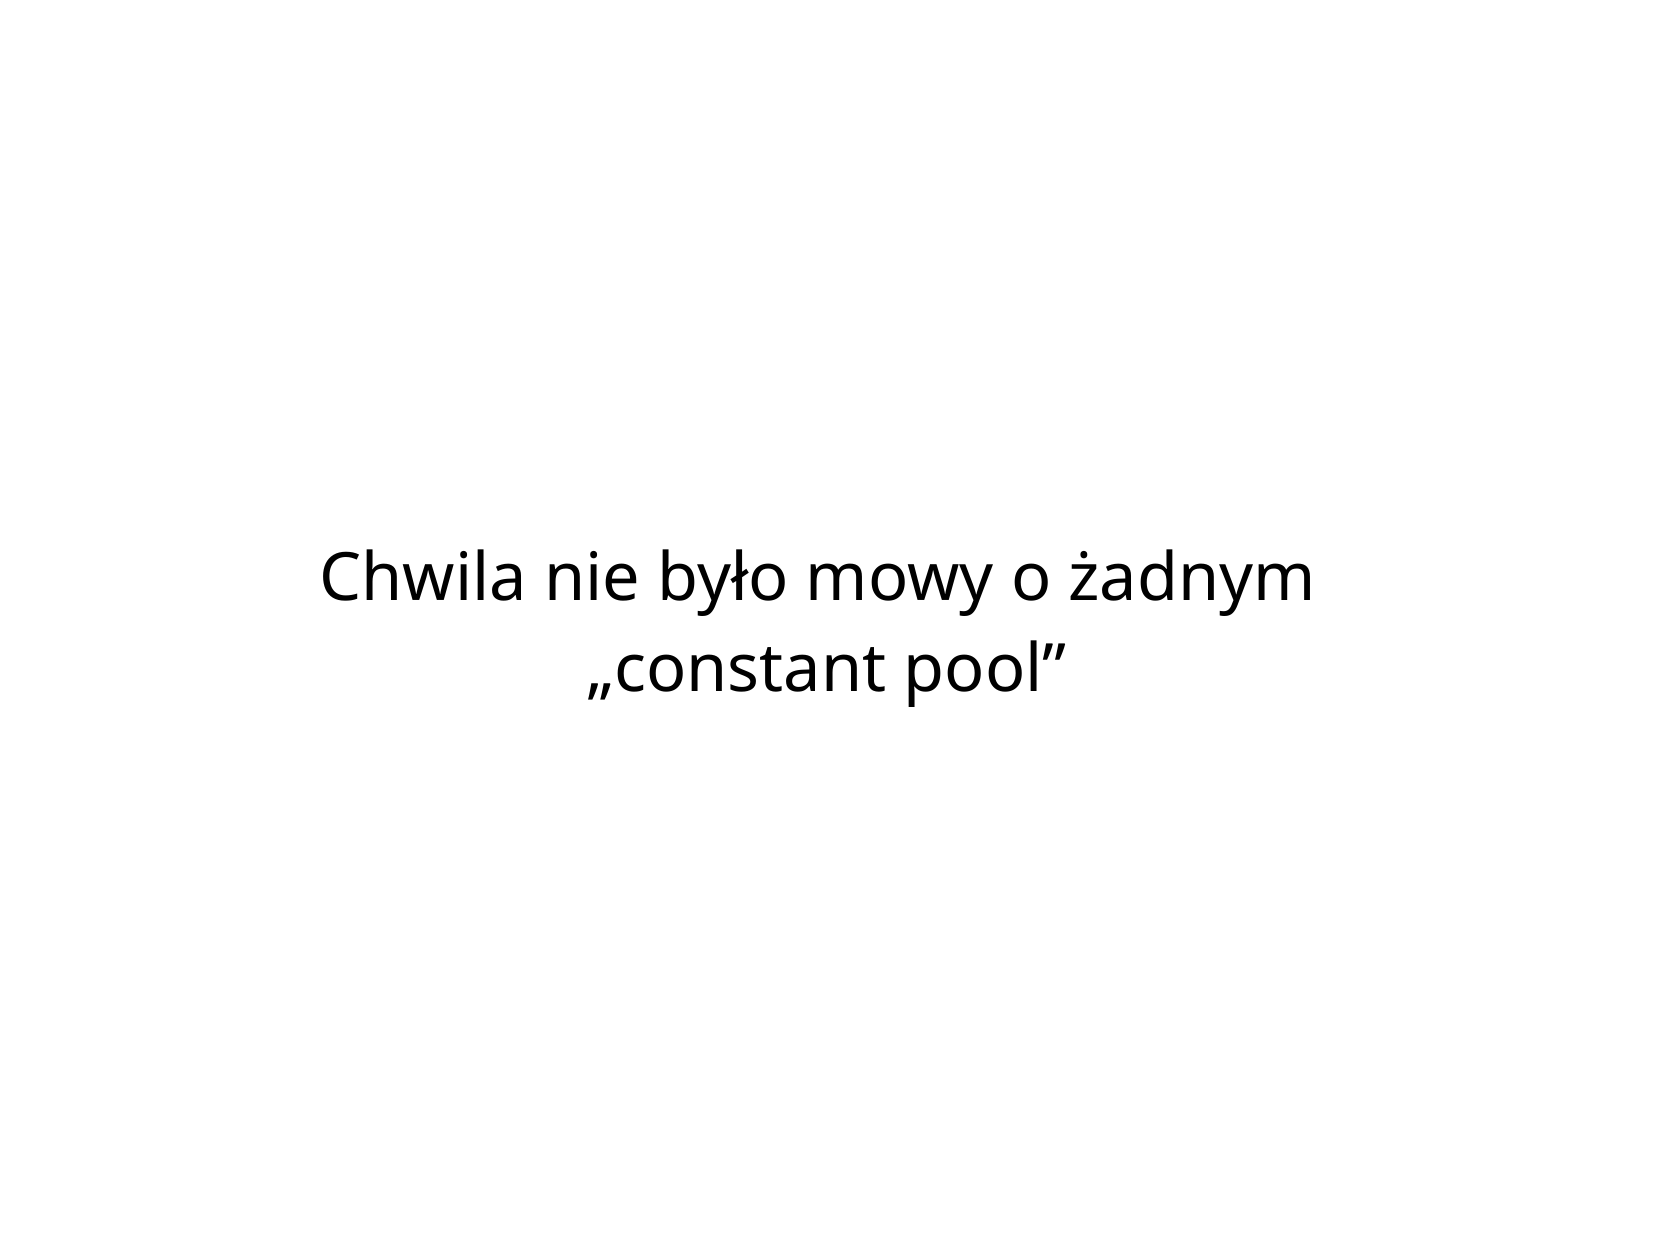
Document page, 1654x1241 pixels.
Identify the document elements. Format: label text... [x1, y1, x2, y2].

subtitle Chwila nie było mowy o żadnym „constant pool” [82, 140, 1571, 1101]
